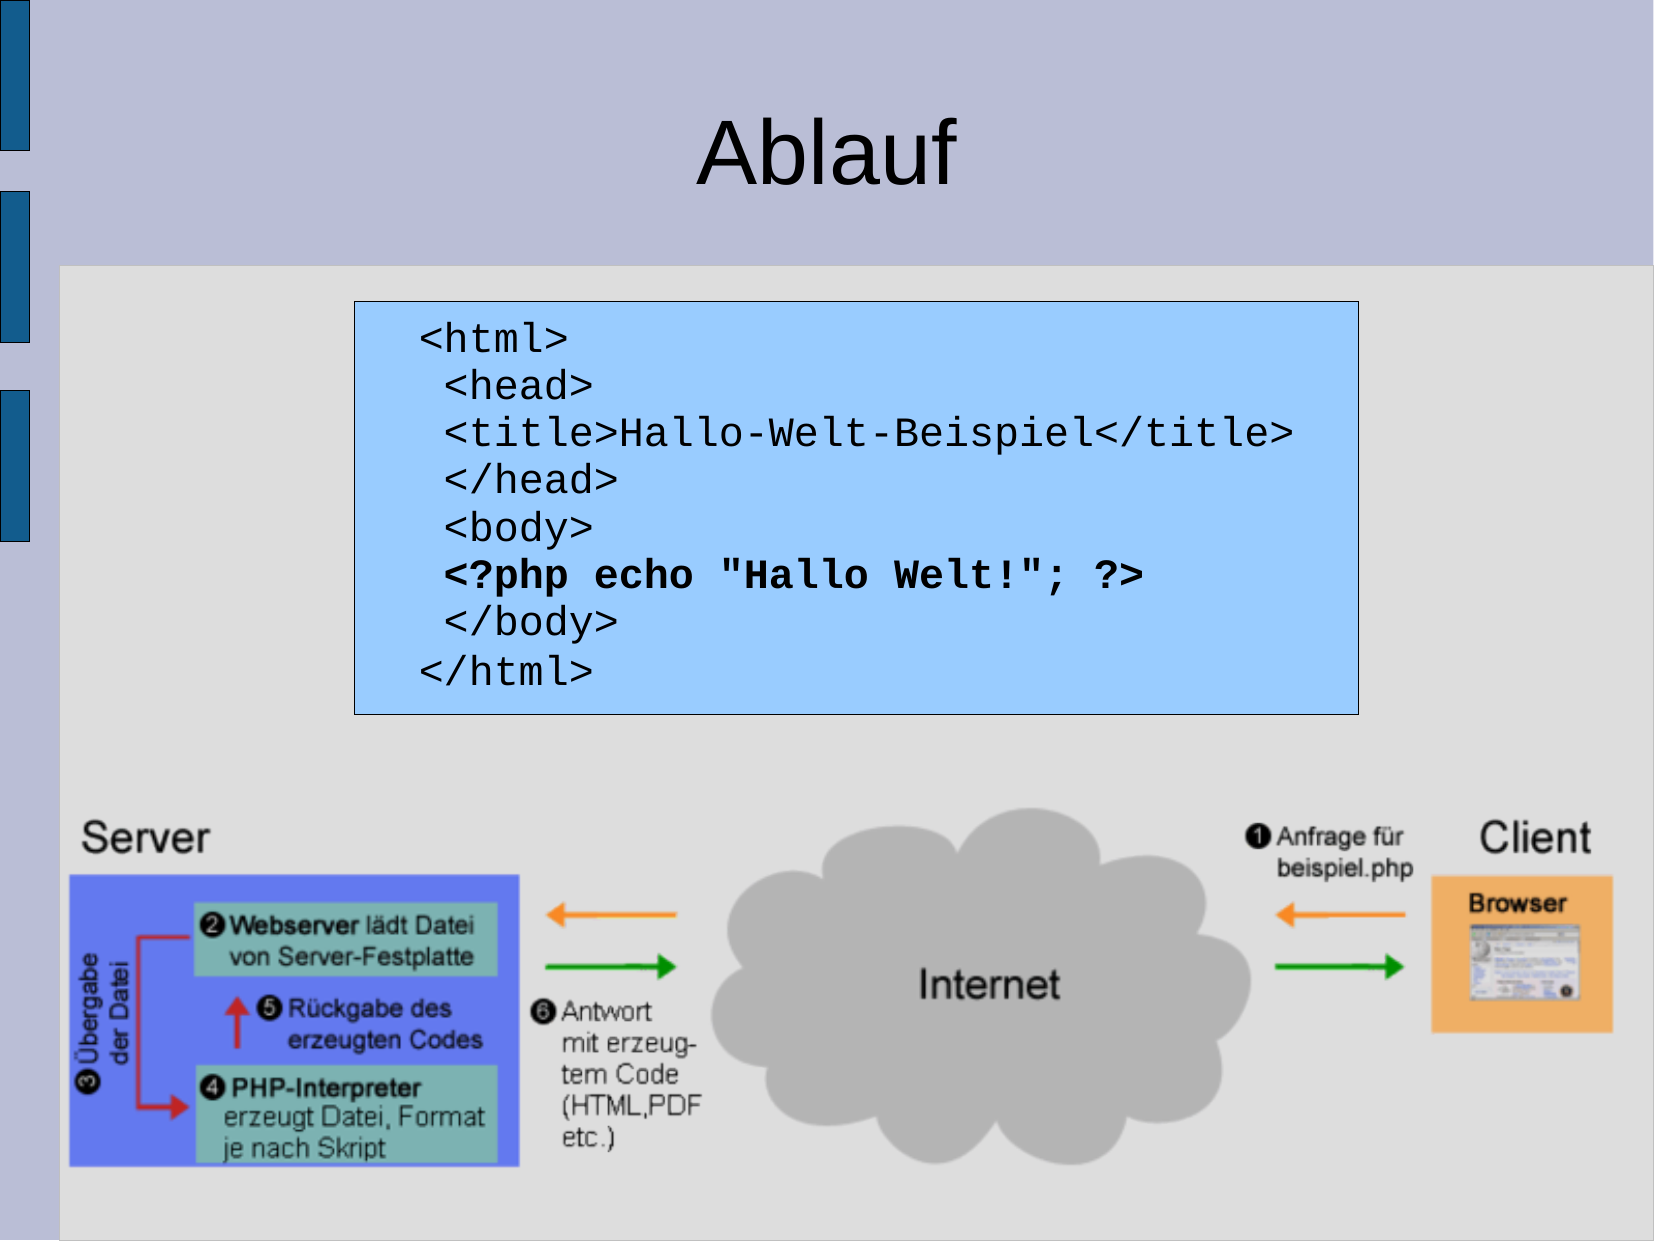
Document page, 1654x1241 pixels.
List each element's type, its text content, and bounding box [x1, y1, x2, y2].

picture [0, 794, 1654, 1182]
title Ablauf [82, 56, 1571, 250]
text_box <html> <head> <title>Hallo-Welt-Beispiel</title> </head> <body> <?php echo "Hallo Welt!"; ?> </body> </html> [354, 301, 1359, 715]
